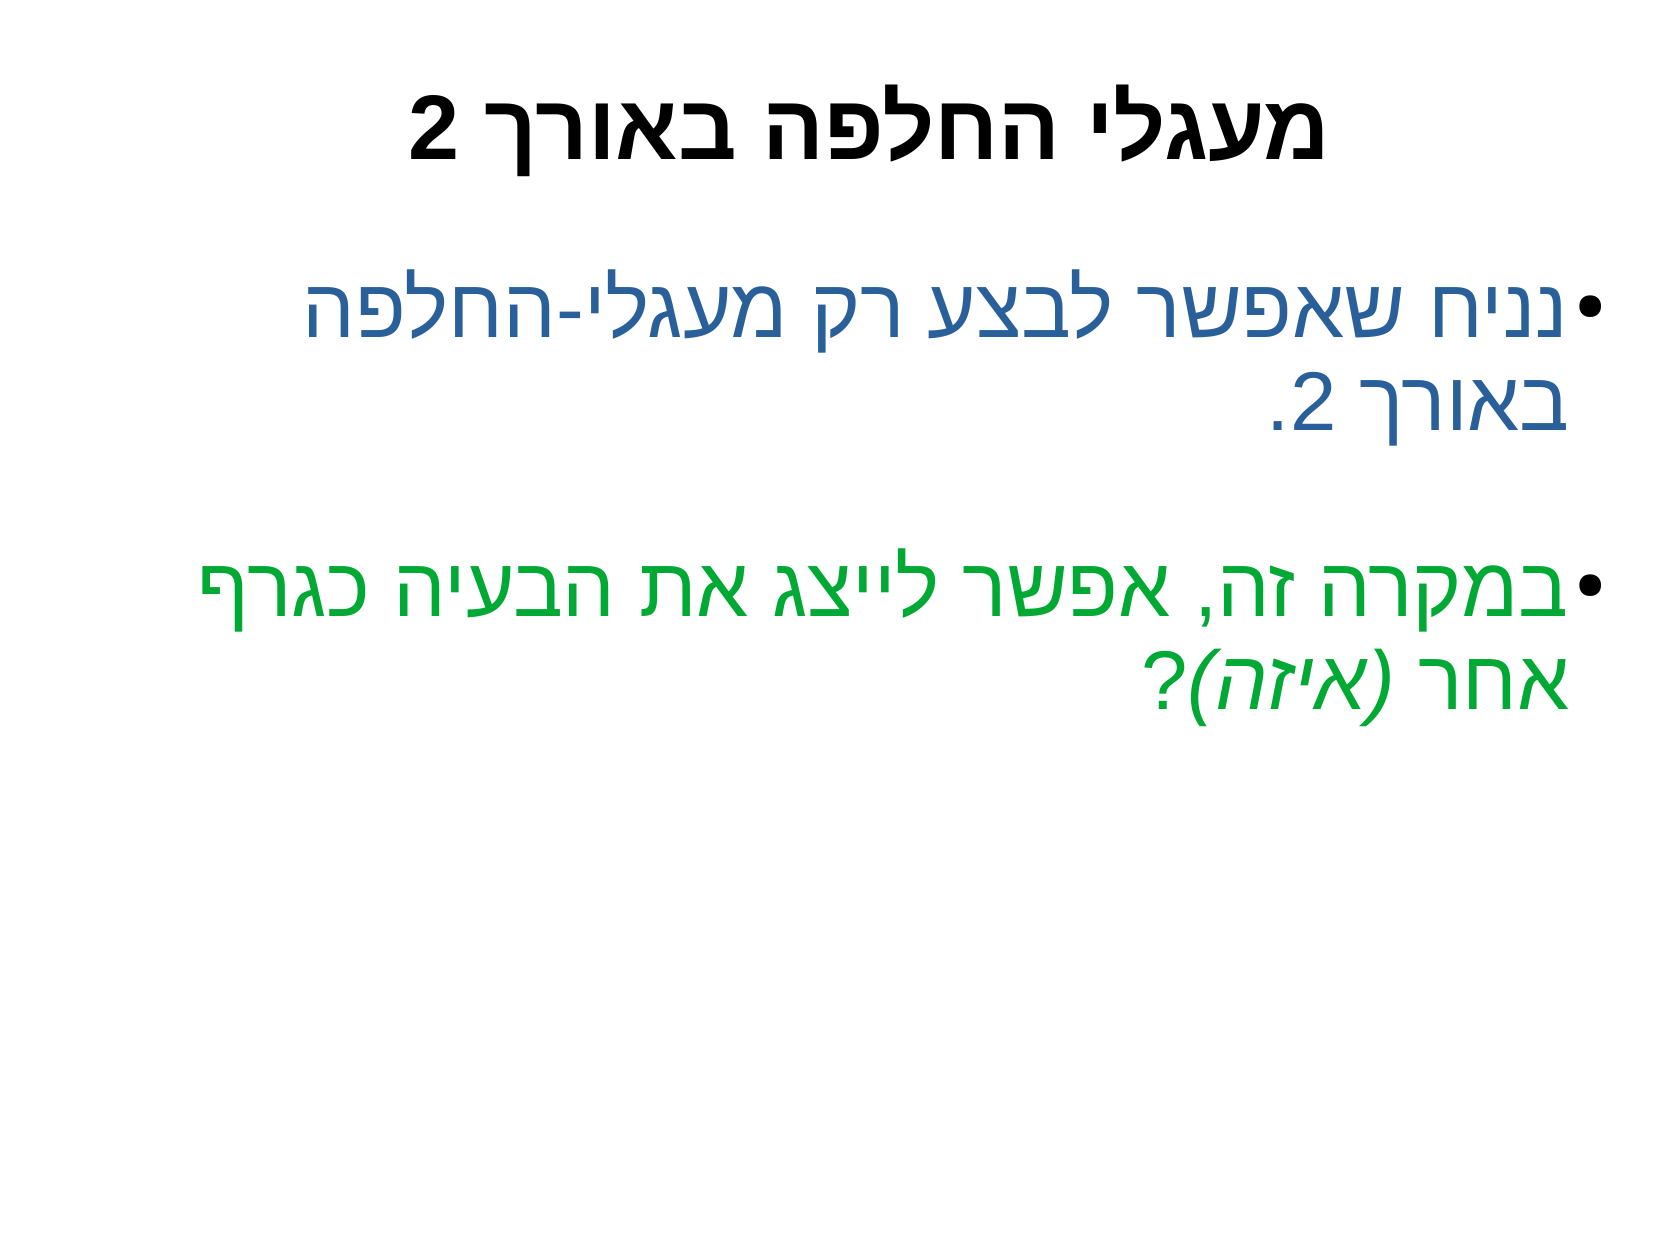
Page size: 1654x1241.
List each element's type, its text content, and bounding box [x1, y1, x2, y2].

title מעגלי החלפה באורך 2 [120, 25, 1621, 231]
text_box נניח שאפשר לבצע רק מעגלי-החלפה באורך 2. במקרה זה, אפשר לייצג את הבעיה כגרף אחר (איזה)? [86, 255, 1621, 735]
